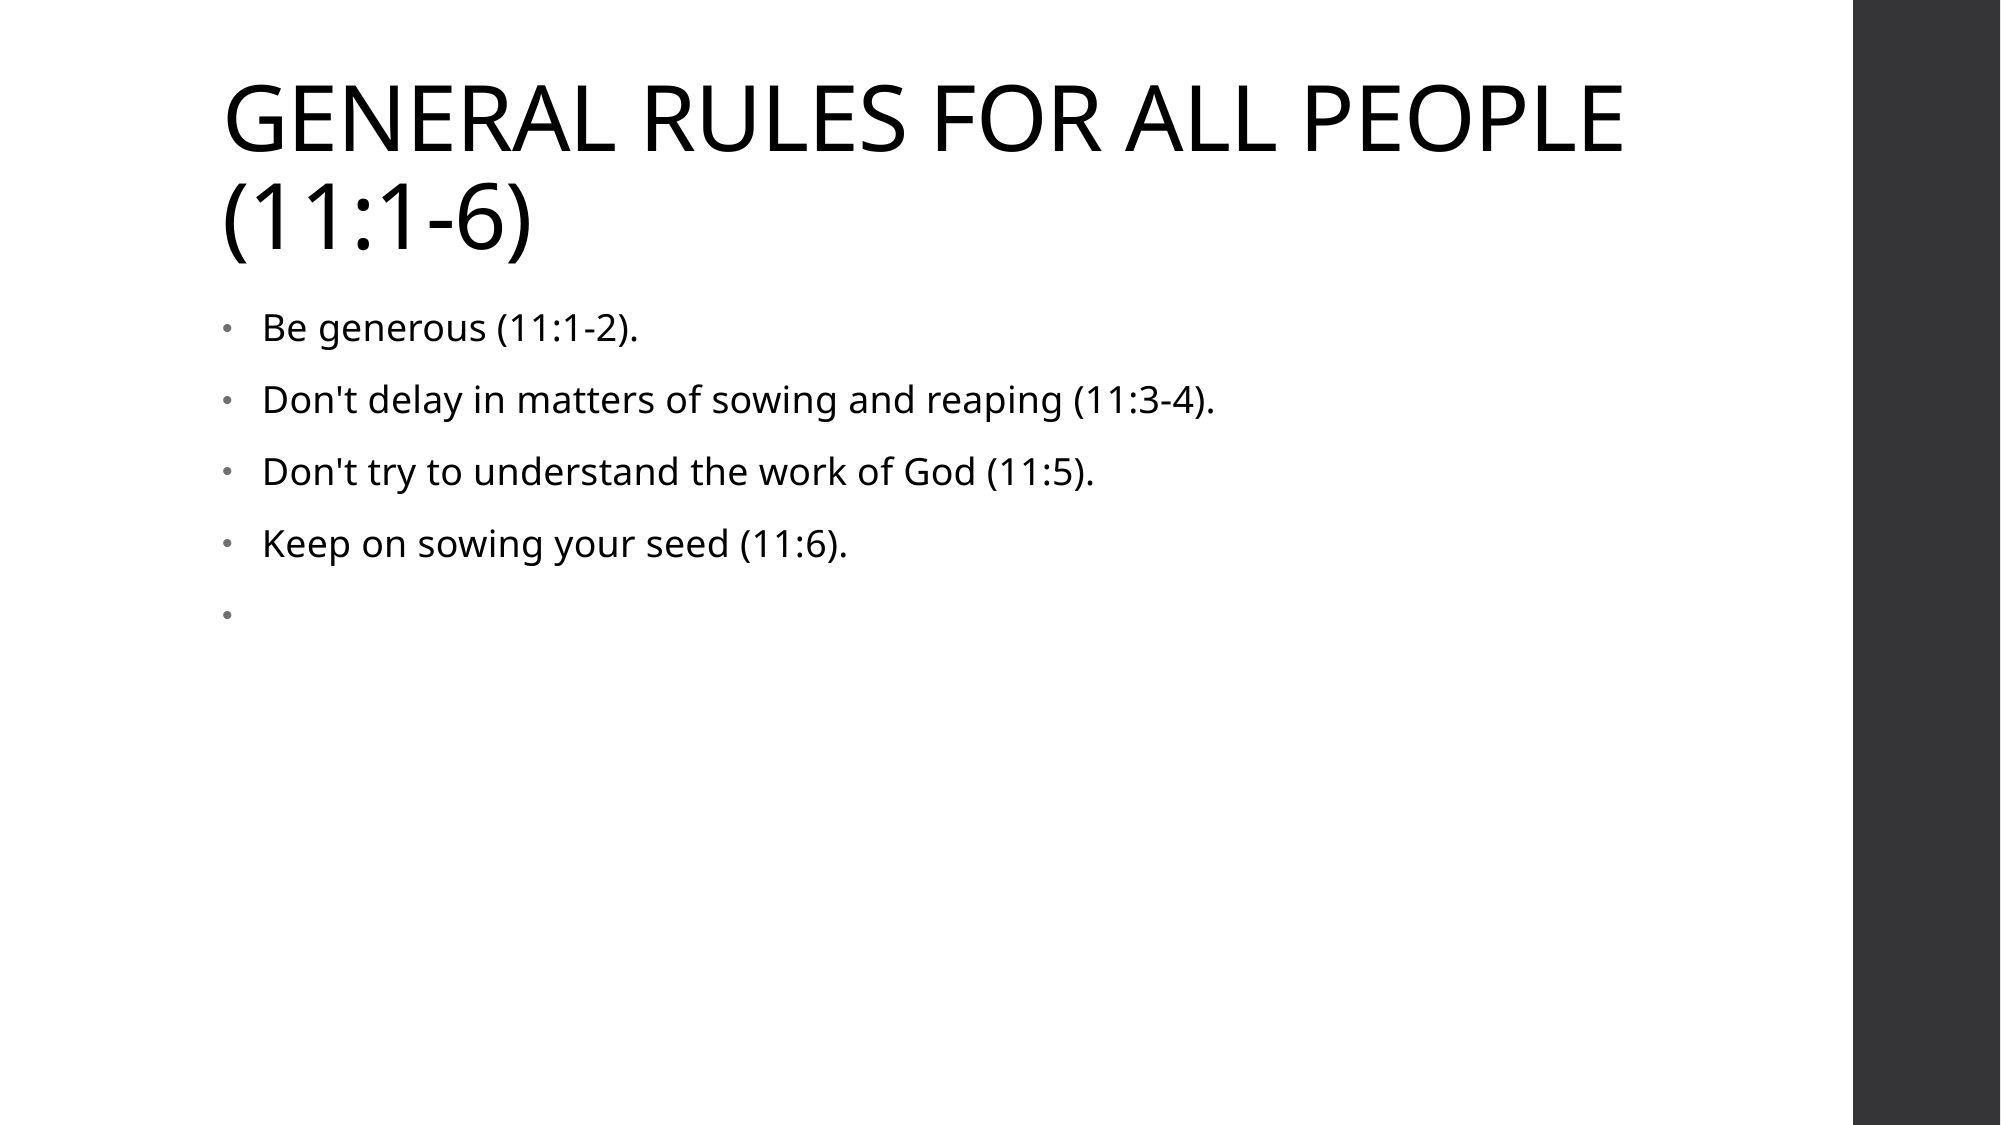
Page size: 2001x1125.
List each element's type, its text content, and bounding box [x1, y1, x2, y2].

title GENERAL RULES FOR ALL PEOPLE (11:1-6) [206, 60, 1797, 278]
list Be generous (11:1-2). Don't delay in matters of sowing and reaping (11:3-4). Don't try to understand the work of God (11:5). Keep on sowing your seed (11:6). [206, 299, 1617, 1014]
